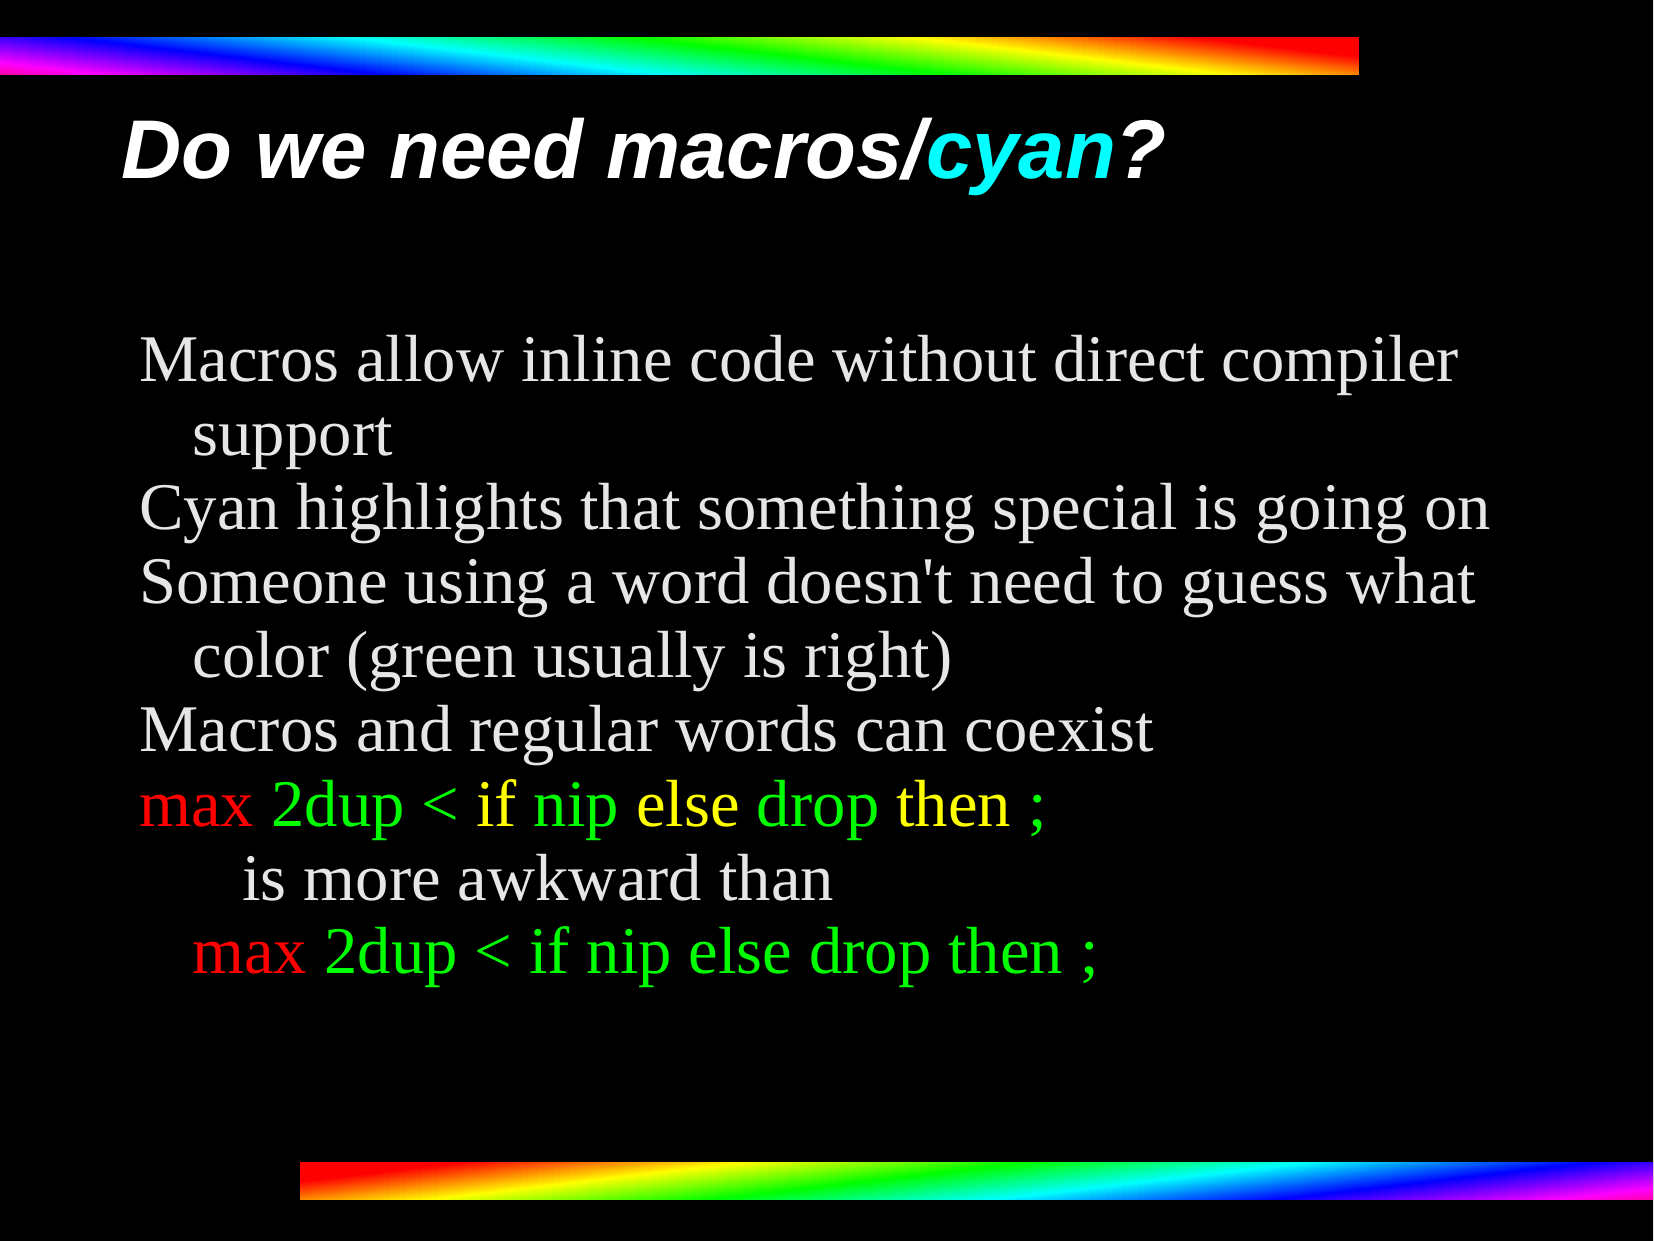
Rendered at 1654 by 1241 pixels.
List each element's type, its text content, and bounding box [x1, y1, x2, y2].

list Macros allow inline code without direct compiler support Cyan highlights that something special is going on Someone using a word doesn't need to guess what color (green usually is right) Macros and regular words can coexist max 2dup < if nip else drop then ; is more awkward than max 2dup < if nip else drop then ; [121, 322, 1561, 1133]
picture [0, 0, 1654, 1241]
title Do we need macros/cyan? [121, 46, 1534, 254]
